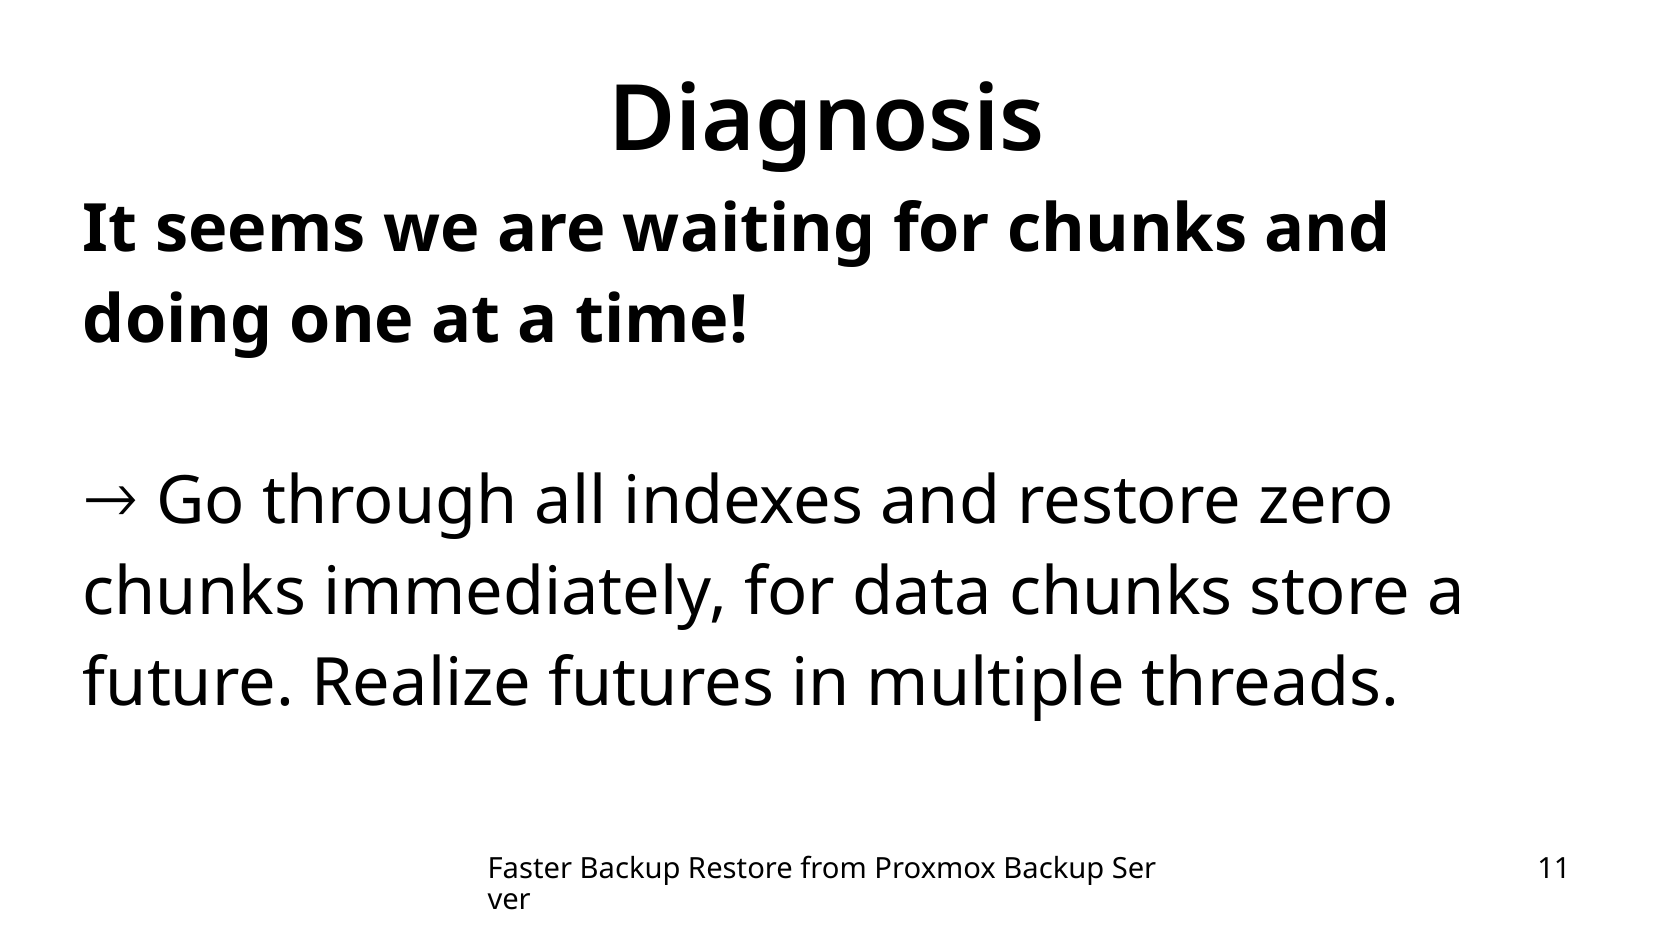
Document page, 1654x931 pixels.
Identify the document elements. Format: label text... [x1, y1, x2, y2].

title It seems we are waiting for chunks and doing one at a time! 🡒 Go through all indexes and restore zero chunks immediately, for data chunks store a future. Realize futures in multiple threads. [82, 180, 1571, 751]
title Diagnosis [82, 37, 1571, 180]
